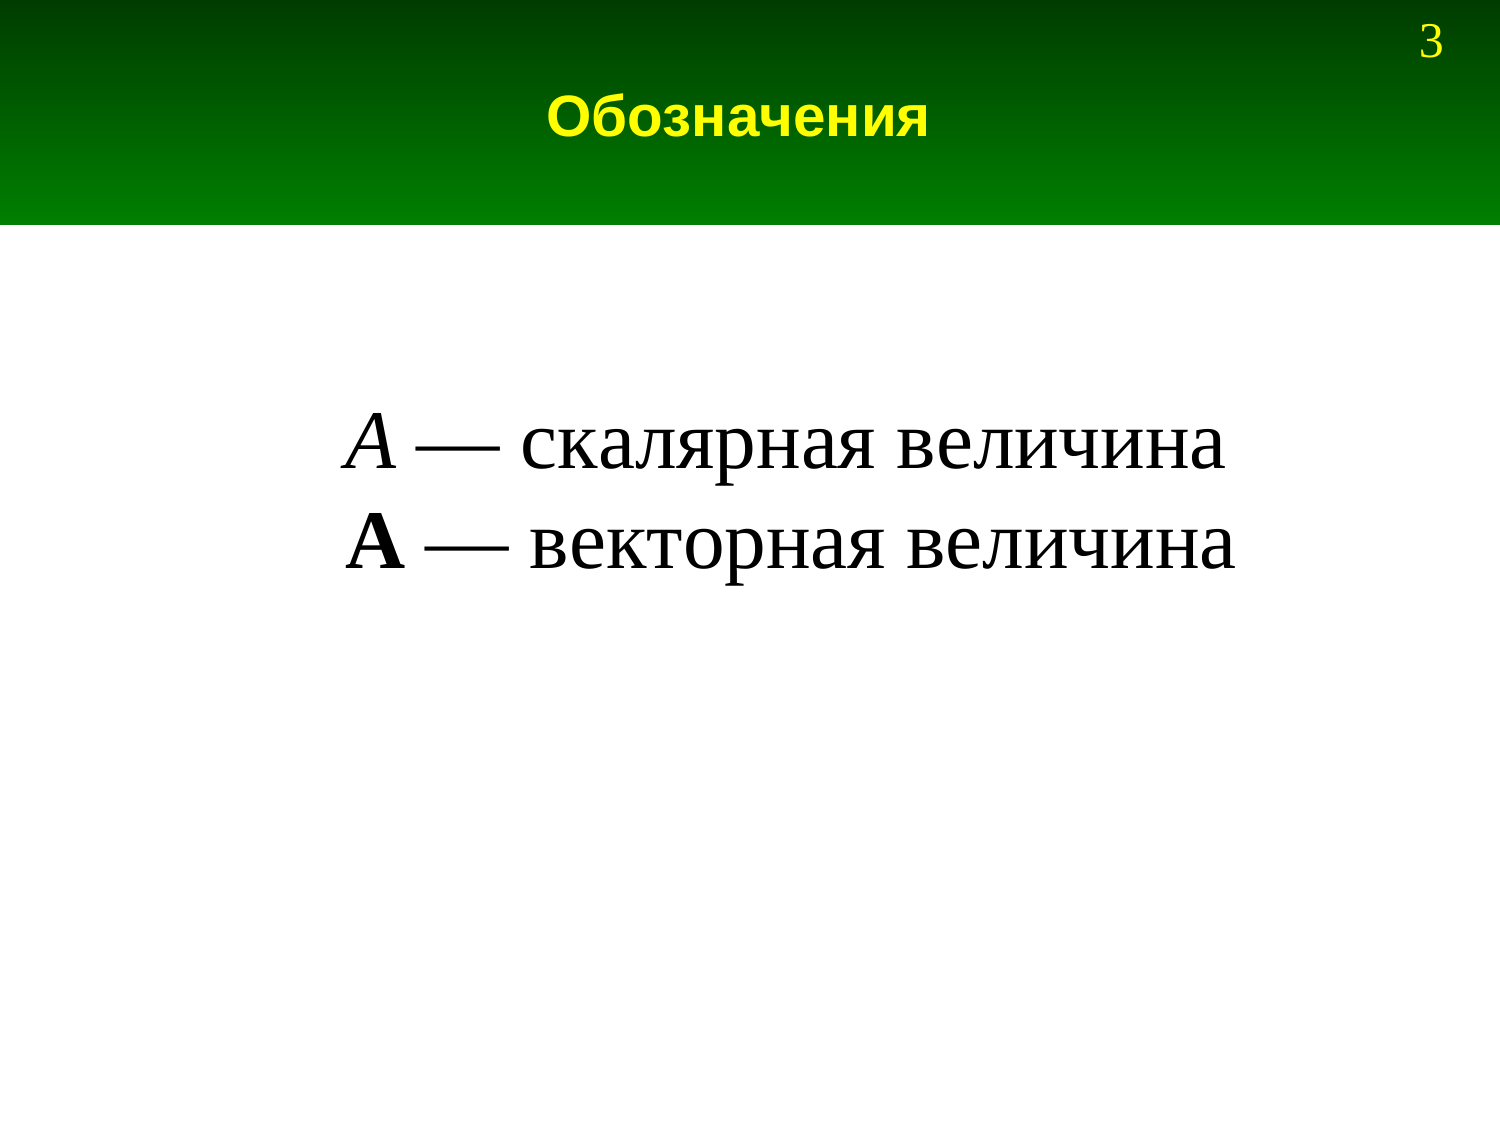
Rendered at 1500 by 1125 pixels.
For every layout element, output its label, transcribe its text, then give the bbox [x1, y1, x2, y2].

text_box A — скалярная величина A — векторная величина [330, 377, 1253, 593]
title Обозначения [88, 18, 1389, 207]
